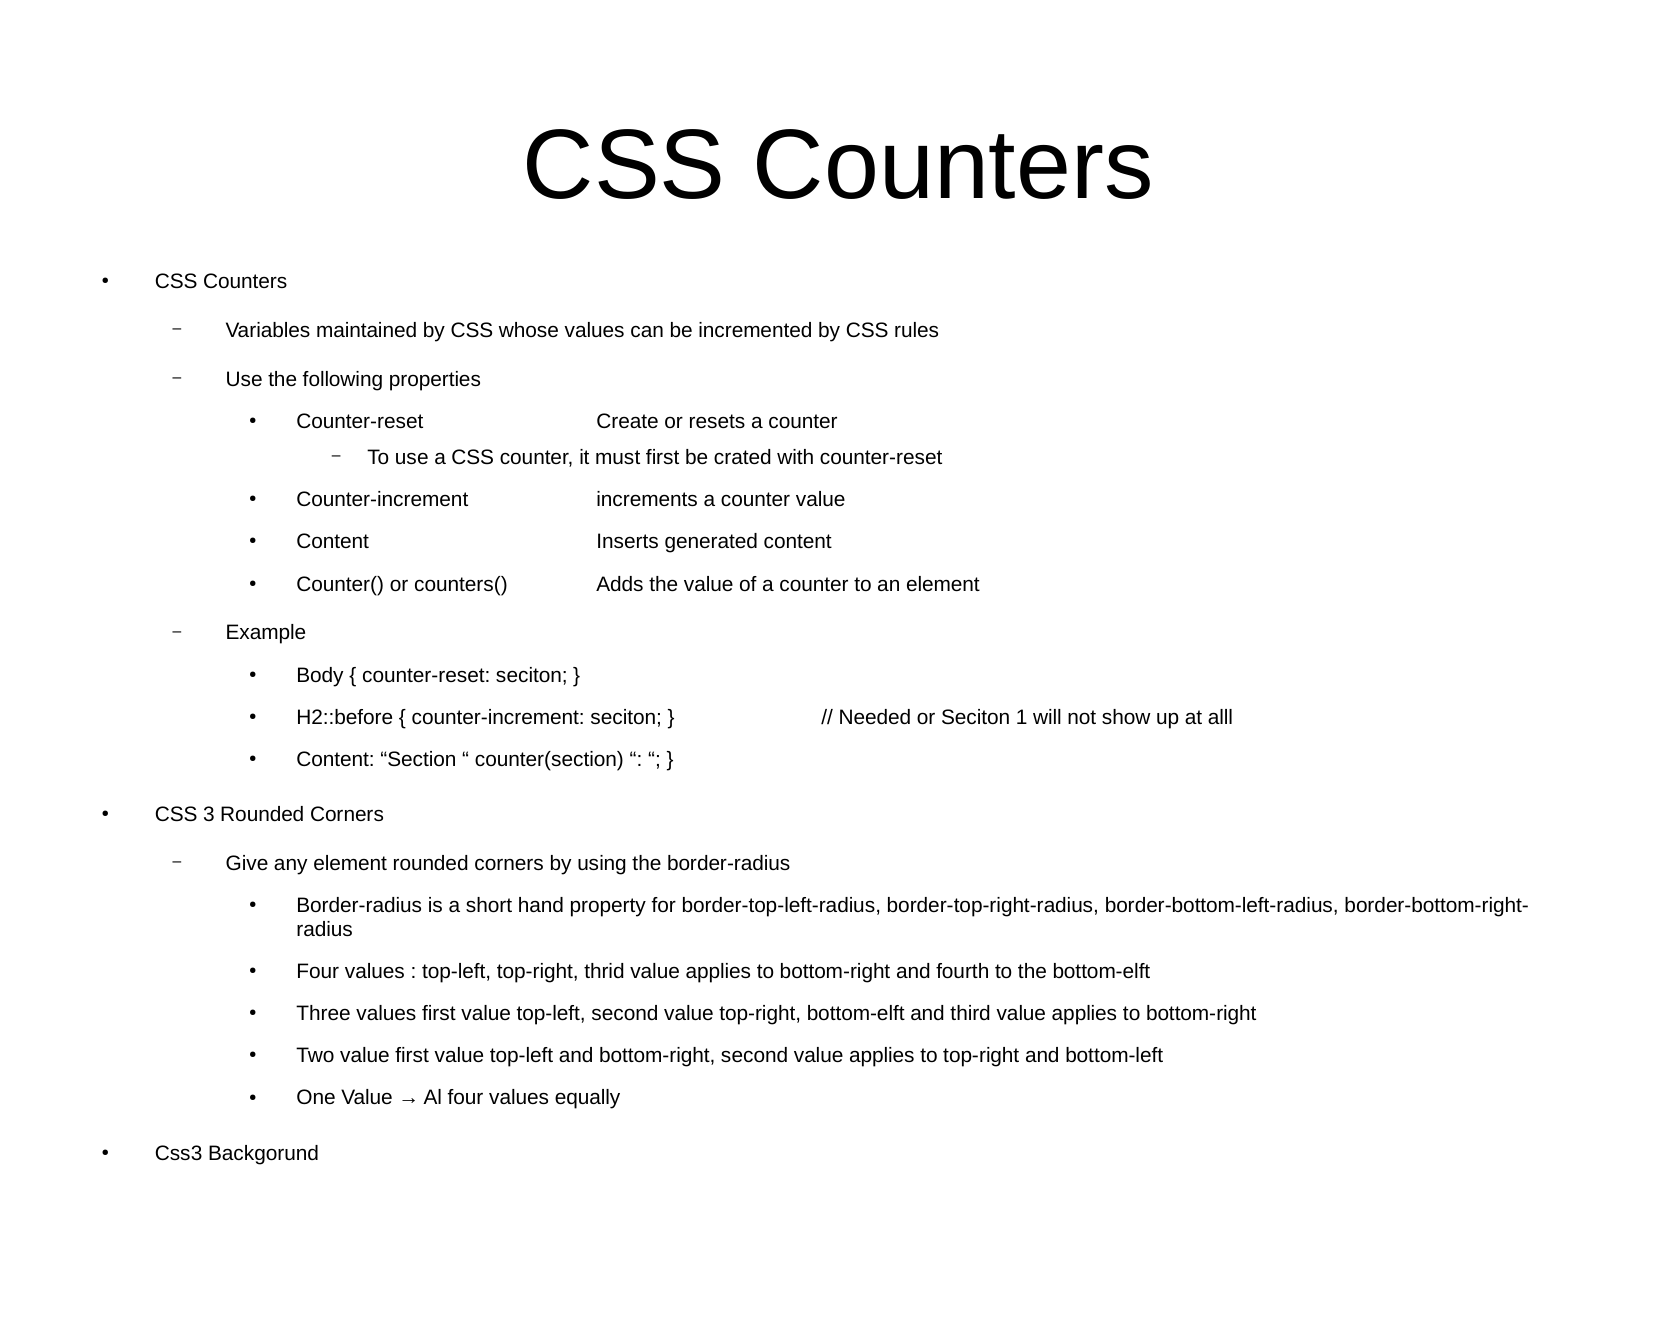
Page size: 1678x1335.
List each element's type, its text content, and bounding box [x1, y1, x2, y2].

list CSS Counters Variables maintained by CSS whose values can be incremented by CSS rules Use the following properties Counter-reset Create or resets a counter To use a CSS counter, it must first be crated with counter-reset Counter-increment increments a counter value Content Inserts generated content Counter() or counters() Adds the value of a counter to an element Example Body { counter-reset: seciton; } H2::before { counter-increment: seciton; } // Needed or Seciton 1 will not show up at alll Content: “Section “ counter(section) “: “; } CSS 3 Rounded Corners Give any element rounded corners by using the border-radius Border-radius is a short hand property for border-top-left-radius, border-top-right-radius, border-bottom-left-radius, border-bottom-right-radius Four values : top-left, top-right, thrid value applies to bottom-right and fourth to the bottom-elft Three values first value top-left, second value top-right, bottom-elft and third value applies to bottom-right Two value first value top-left and bottom-right, second value applies to top-right and bottom-left One Value → Al four values equally Css3 Backgorund [83, 270, 1585, 1288]
title CSS Counters [83, 53, 1594, 276]
